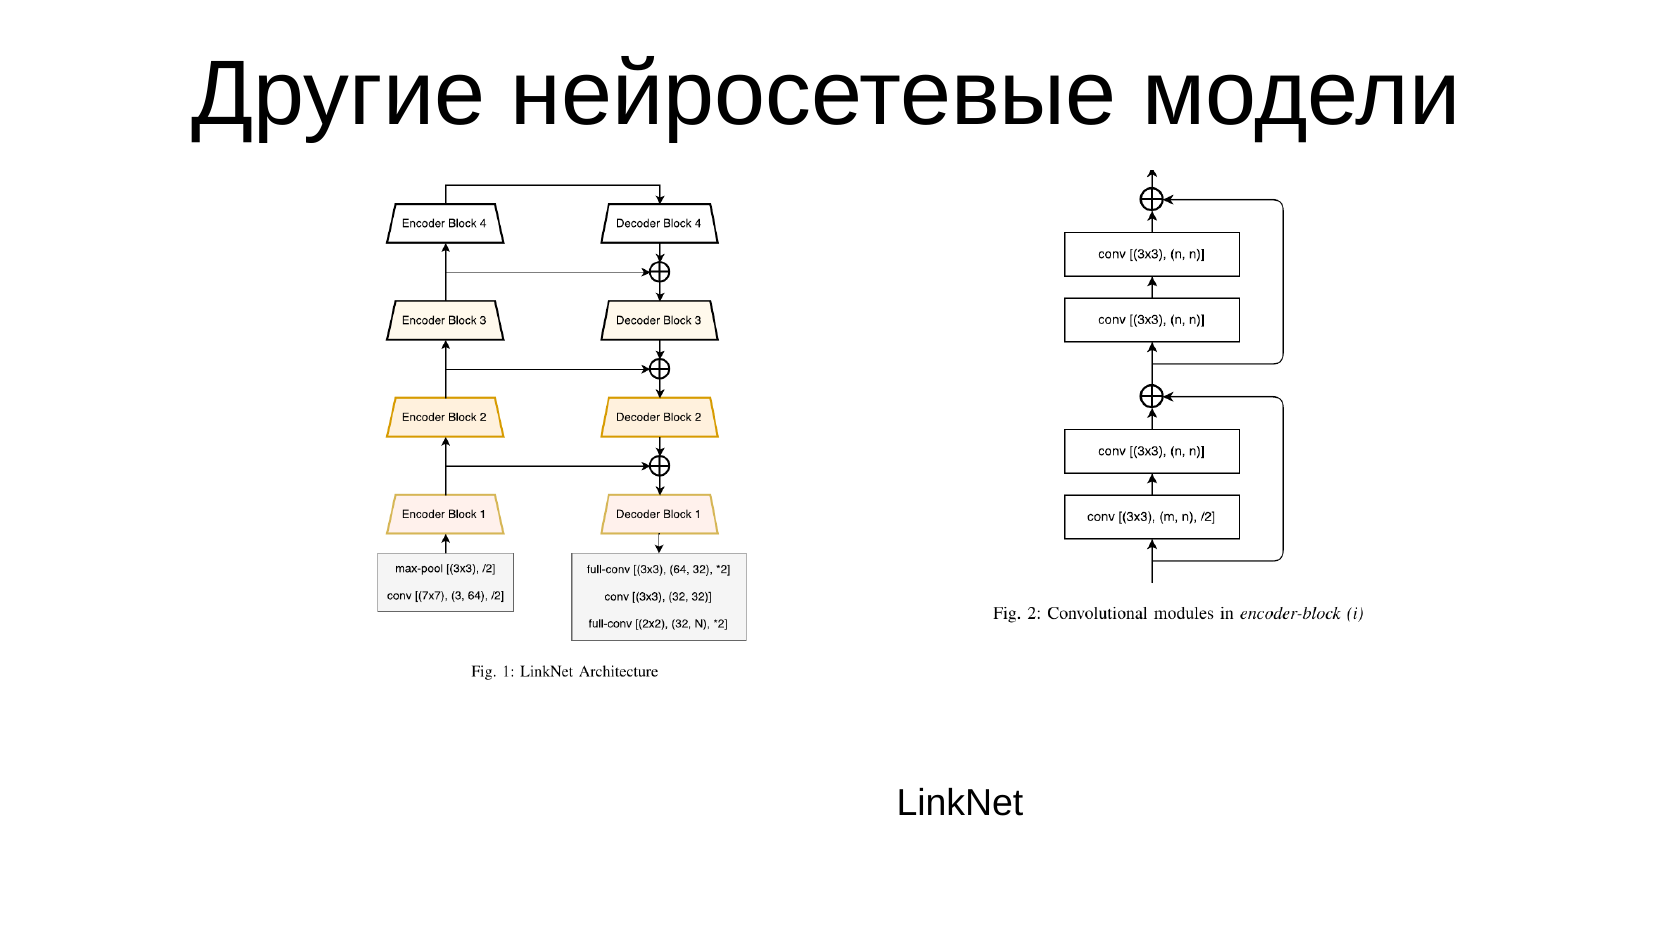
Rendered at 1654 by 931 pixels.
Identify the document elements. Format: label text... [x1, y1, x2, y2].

text_box LinkNet [750, 750, 1171, 856]
title Другие нейросетевые модели [82, 15, 1571, 171]
picture [975, 170, 1383, 636]
picture [360, 181, 785, 691]
